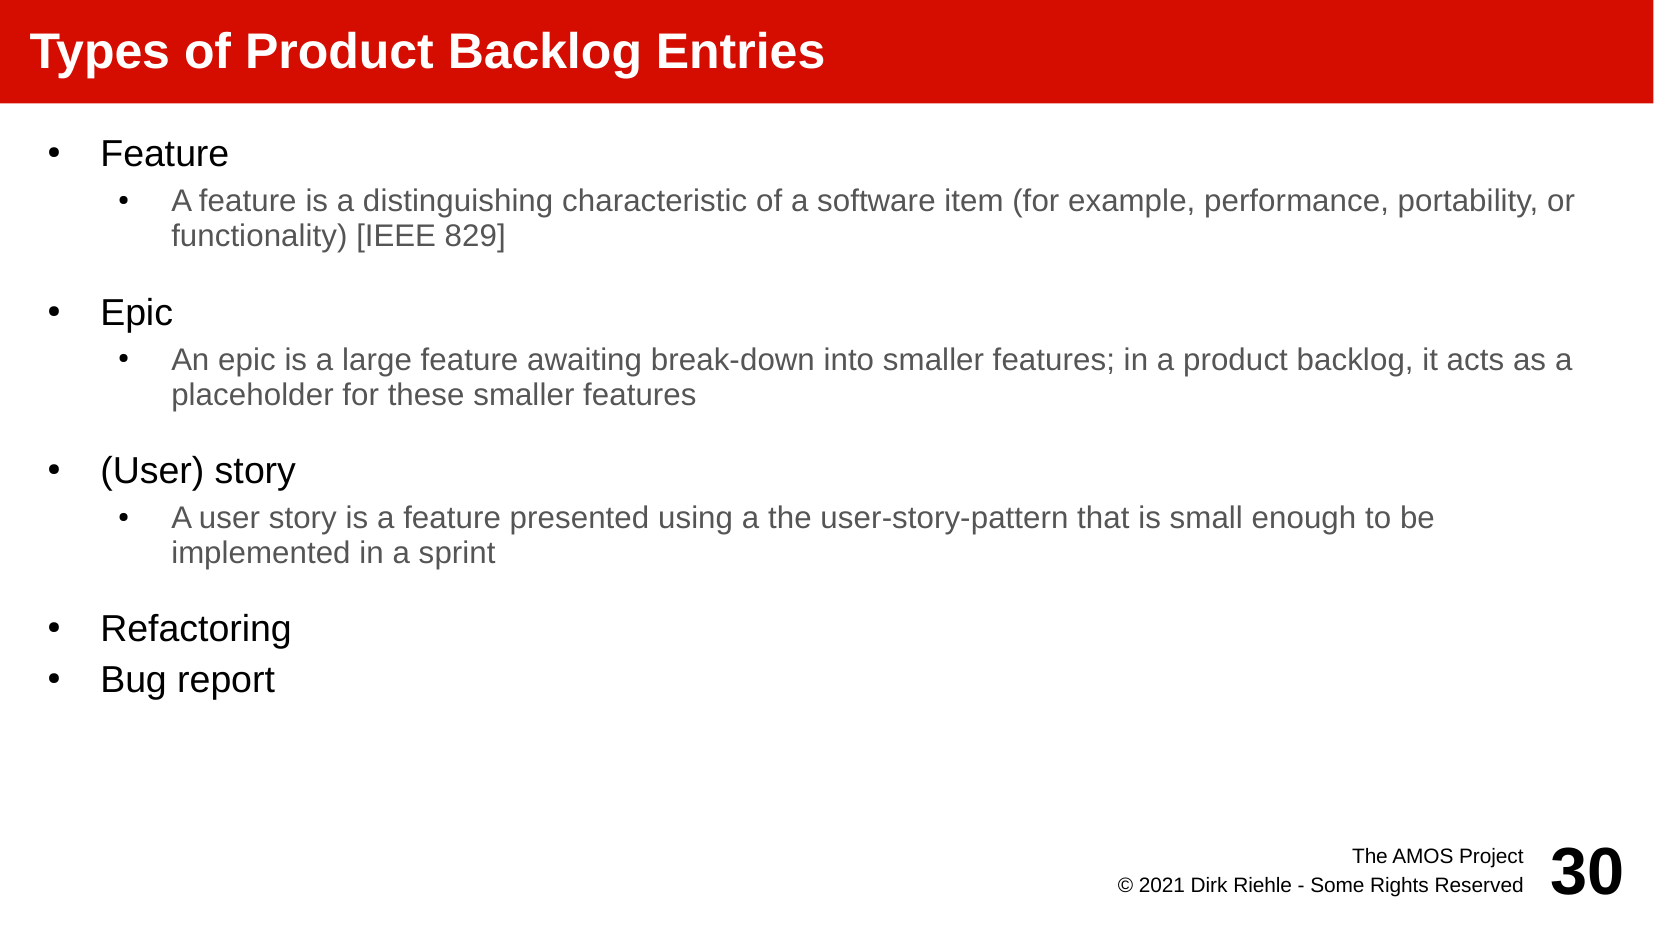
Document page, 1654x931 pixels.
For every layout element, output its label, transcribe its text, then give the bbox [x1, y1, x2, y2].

list Feature A feature is a distinguishing characteristic of a software item (for example, performance, portability, or functionality) [IEEE 829] Epic An epic is a large feature awaiting break-down into smaller features; in a product backlog, it acts as a placeholder for these smaller features (User) story A user story is a feature presented using a the user-story-pattern that is small enough to be implemented in a sprint Refactoring Bug report [29, 132, 1625, 813]
title Types of Product Backlog Entries [0, 0, 1654, 104]
